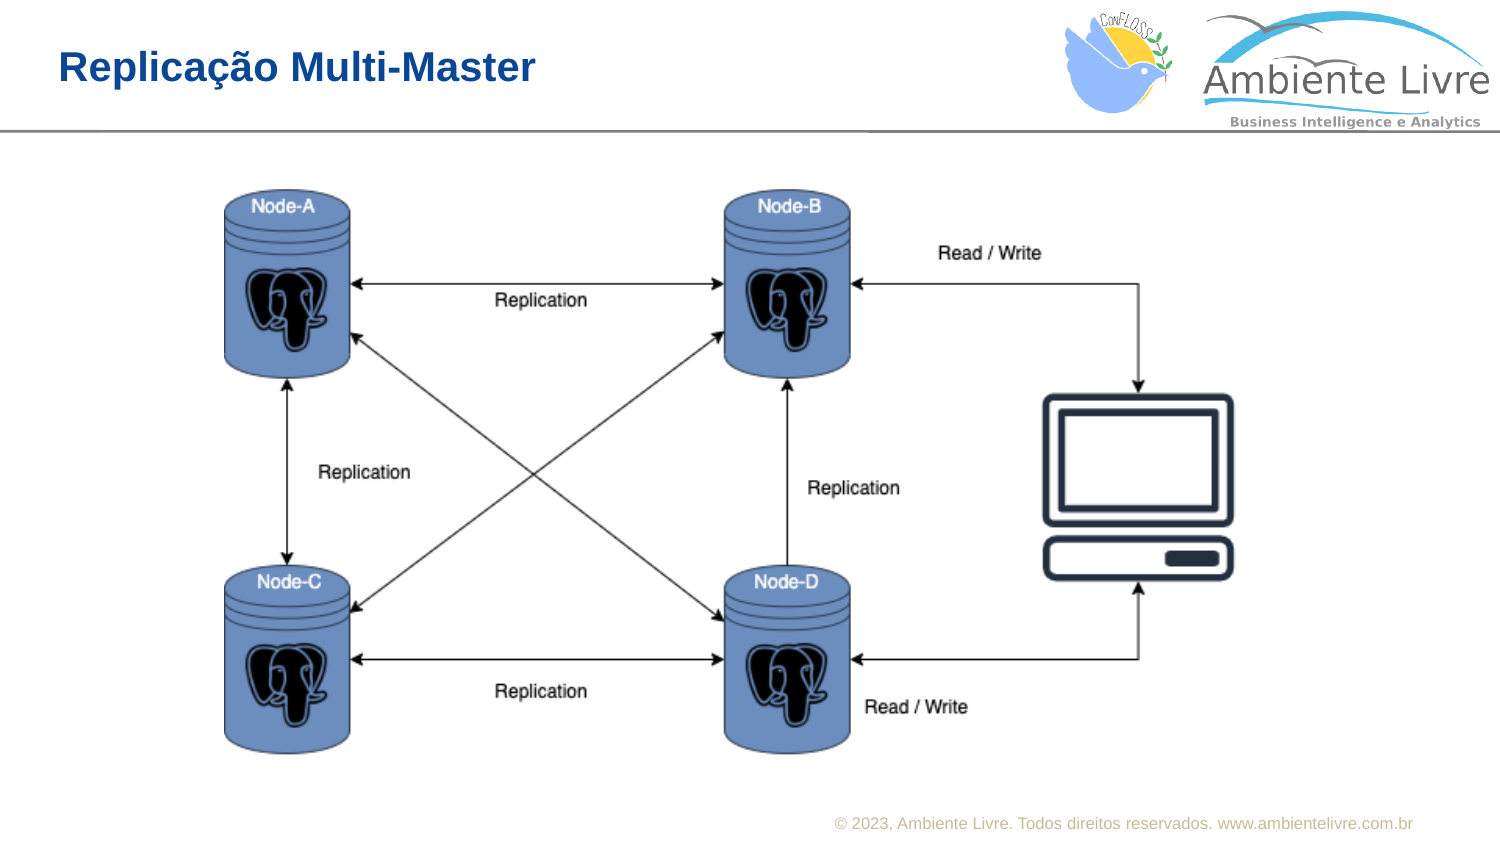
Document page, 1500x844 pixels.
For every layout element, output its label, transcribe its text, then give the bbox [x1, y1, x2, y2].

picture [187, 177, 1313, 756]
picture [1051, 0, 1182, 130]
title Replicação Multi-Master [43, 8, 1127, 129]
picture [1203, 11, 1489, 129]
